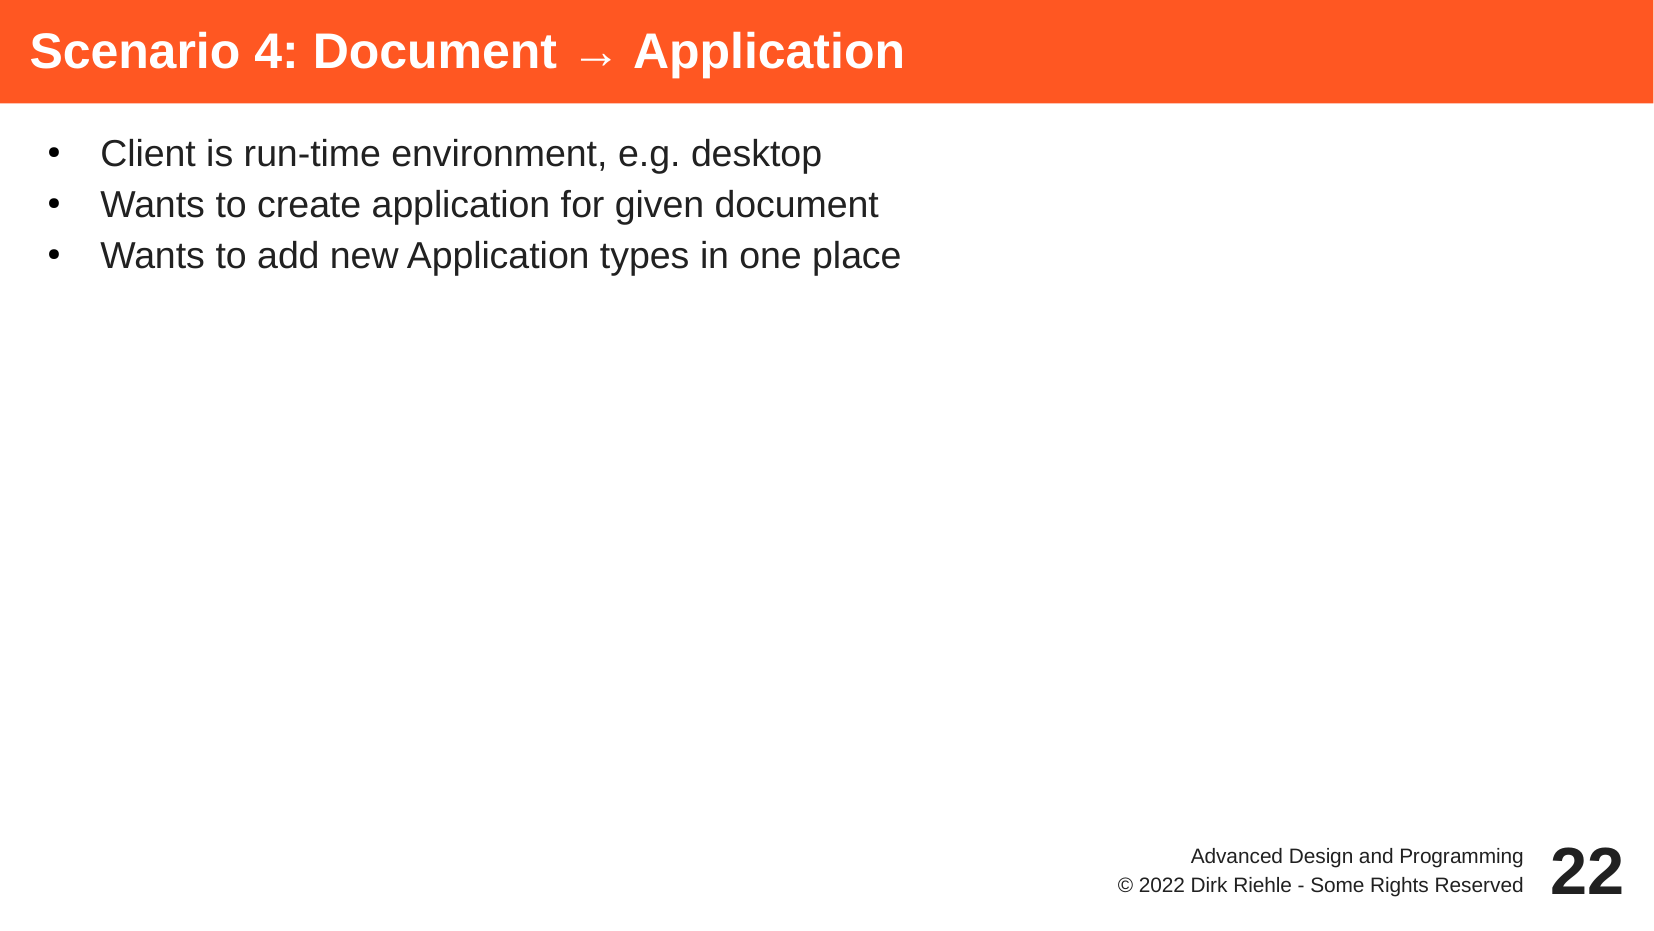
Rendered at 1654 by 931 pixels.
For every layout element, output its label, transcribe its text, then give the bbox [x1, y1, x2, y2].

title Scenario 4: Document → Application [0, 0, 1654, 104]
list Client is run-time environment, e.g. desktop Wants to create application for given document Wants to add new Application types in one place [29, 132, 1625, 813]
